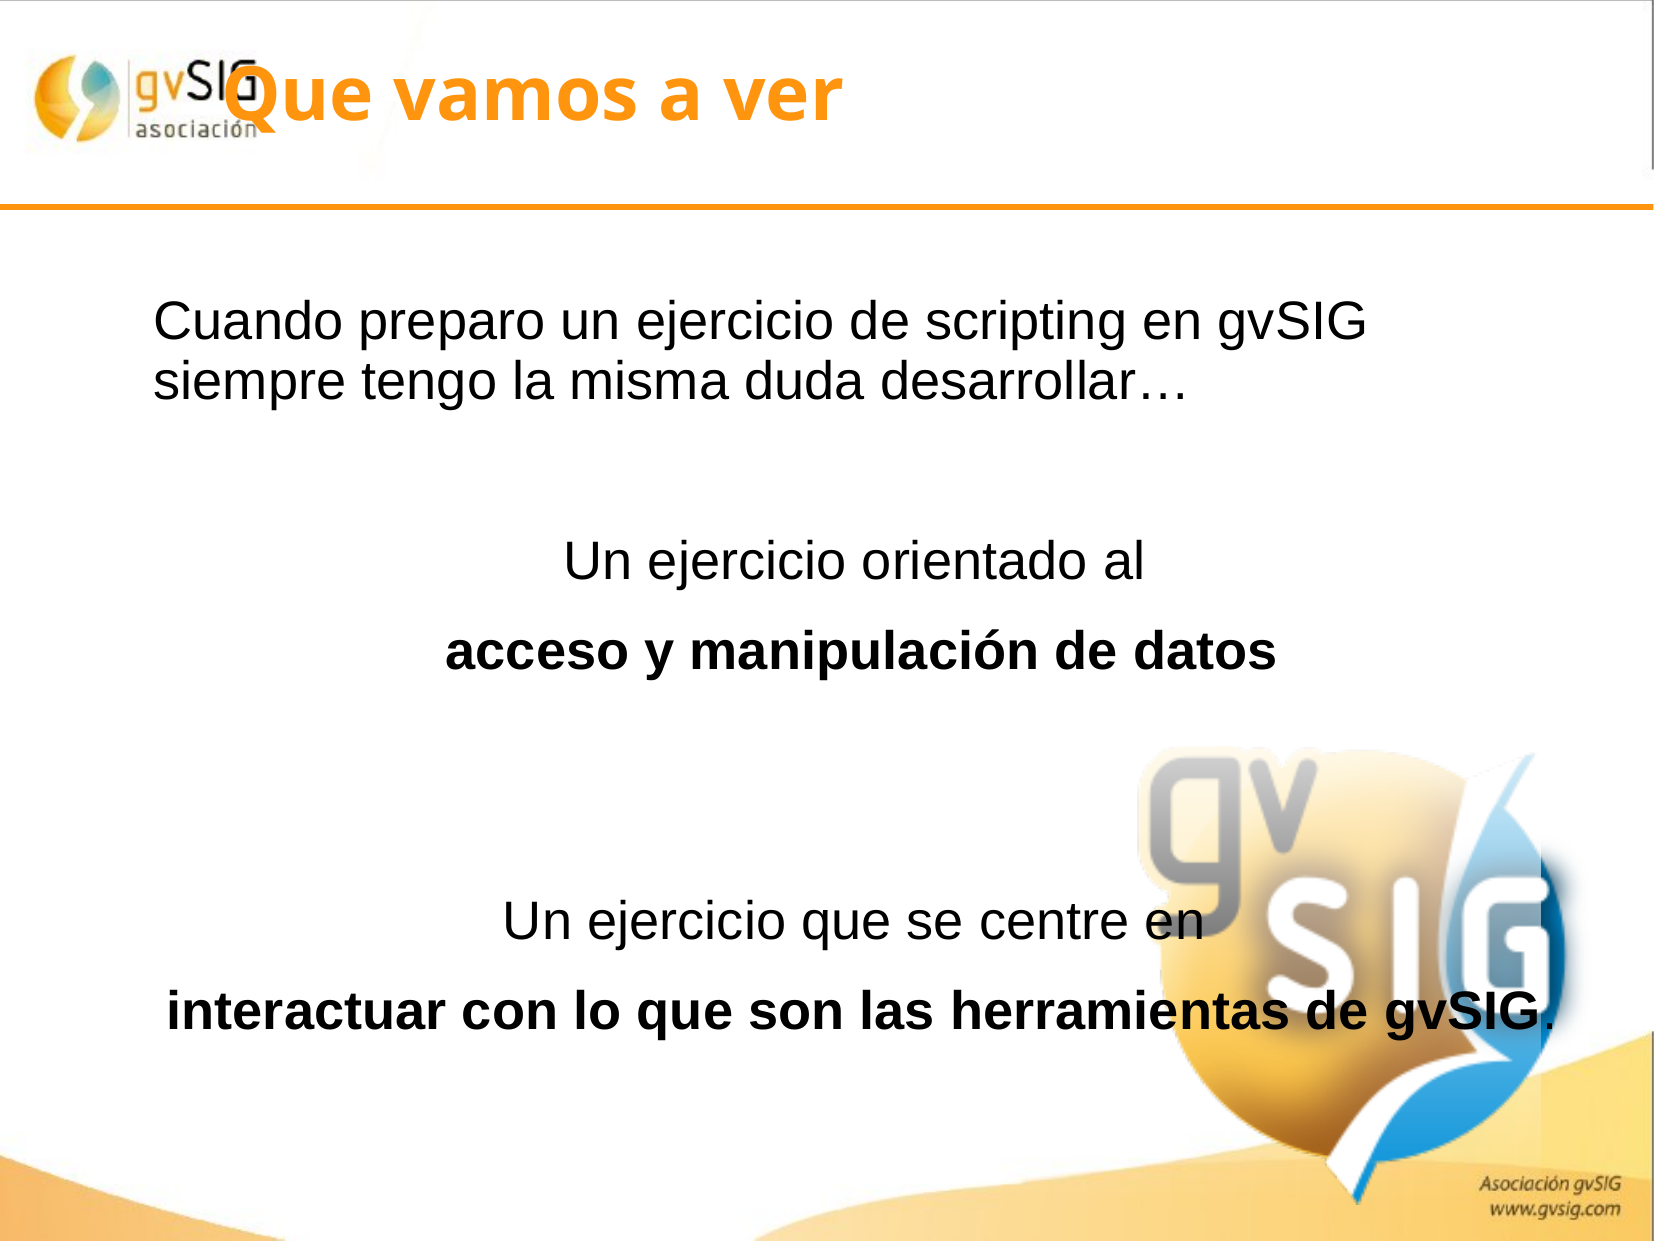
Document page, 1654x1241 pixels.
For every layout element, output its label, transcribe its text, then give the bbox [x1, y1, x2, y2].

text_box [1315, 1010, 1327, 1024]
text_box [1428, 1010, 1436, 1021]
text_box [680, 1010, 691, 1024]
text_box [646, 1010, 658, 1024]
picture [0, 210, 1654, 1241]
text_box [502, 1010, 515, 1024]
text_box [1508, 1010, 1530, 1023]
title Que vamos a ver [0, 0, 1654, 207]
text_box [788, 1010, 801, 1024]
text_box [1064, 1016, 1074, 1024]
text_box [598, 1010, 611, 1024]
text_box [1394, 1010, 1406, 1024]
text_box [293, 1016, 303, 1024]
text_box [87, 1010, 1541, 1205]
text_box [404, 1016, 414, 1024]
text_box [373, 1010, 384, 1024]
text_box [1239, 1016, 1249, 1024]
list Cuando preparo un ejercicio de scripting en gvSIG siempre tengo la misma duda desarrollar… Un ejercicio orientado al acceso y manipulación de datos Un ejercicio que se centre en interactuar con lo que son las herramientas de gvSIG. [82, 290, 1571, 1010]
text_box [883, 1016, 893, 1024]
